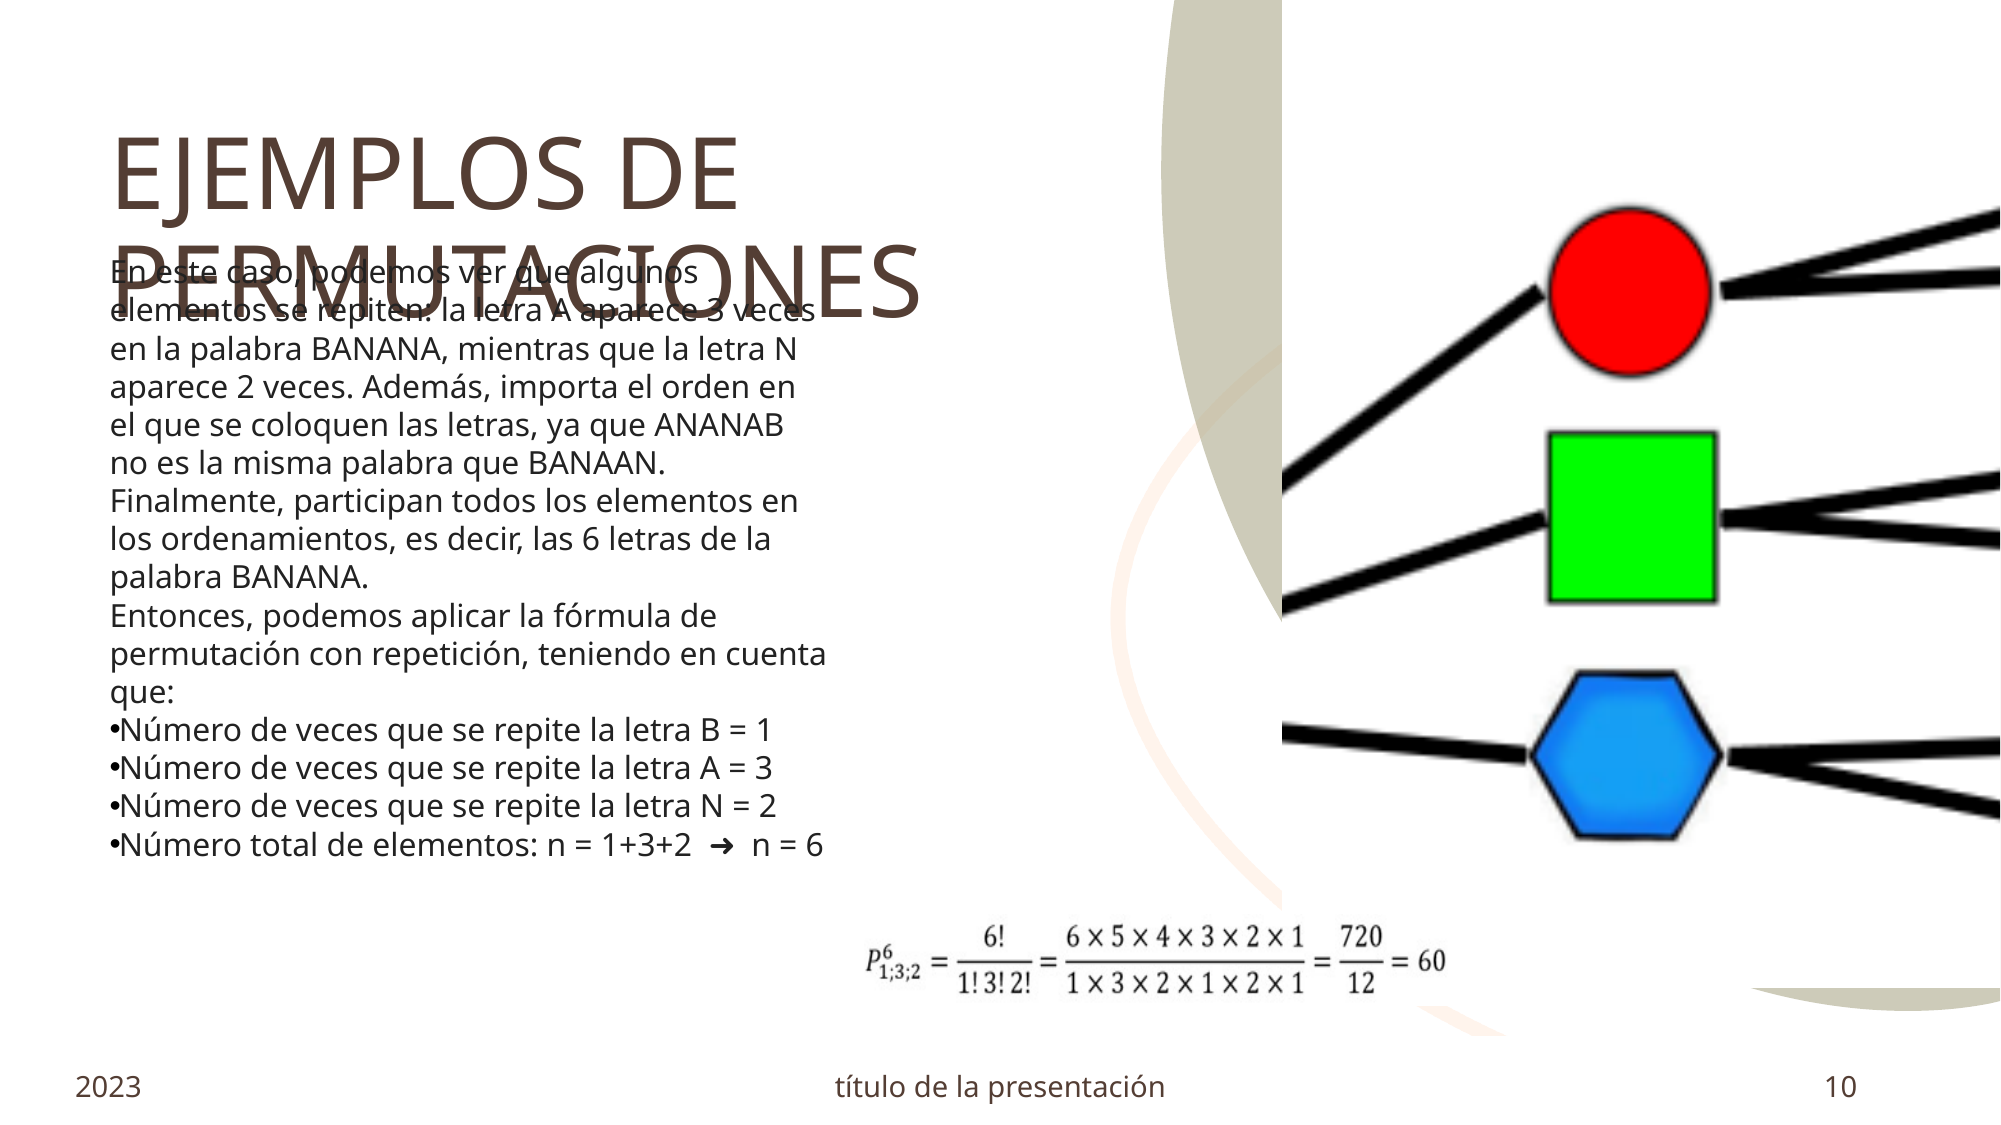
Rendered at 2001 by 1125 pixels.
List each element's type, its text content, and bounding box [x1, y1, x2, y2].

picture [844, 0, 2000, 1006]
list En este caso, podemos ver que algunos elementos se repiten: la letra A aparece 3 veces en la palabra BANANA, mientras que la letra N aparece 2 veces. Además, importa el orden en el que se coloquen las letras, ya que ANANAB no es la misma palabra que BANAAN. Finalmente, participan todos los elementos en los ordenamientos, es decir, las 6 letras de la palabra BANANA. Entonces, podemos aplicar la fórmula de permutación con repetición, teniendo en cuenta que: Número de veces que se repite la letra B = 1 Número de veces que se repite la letra A = 3 Número de veces que se repite la letra N = 2 Número total de elementos: n = 1+3+2 ➜ n = 6 [94, 244, 845, 913]
footer título de la presentación [718, 1060, 1283, 1112]
title EJEMPLOS DE PERMUTACIONES [94, 115, 1162, 227]
slide_number 10 [1808, 1060, 1971, 1112]
slide_number 2023 [60, 1060, 222, 1112]
